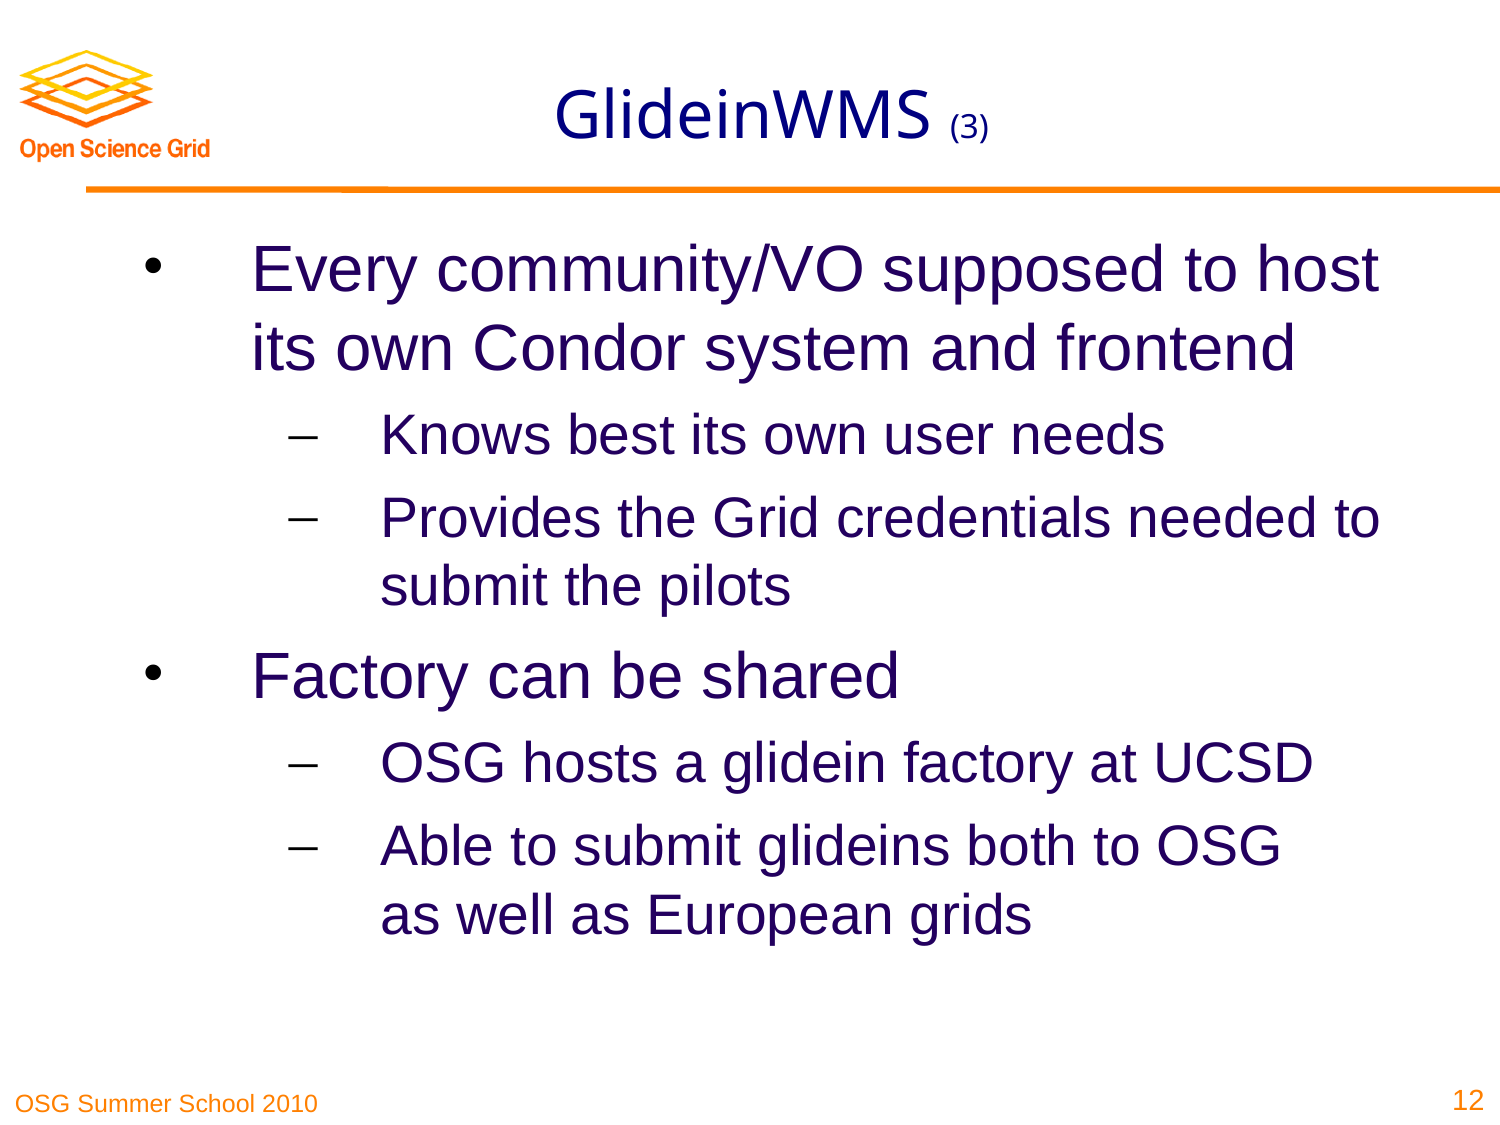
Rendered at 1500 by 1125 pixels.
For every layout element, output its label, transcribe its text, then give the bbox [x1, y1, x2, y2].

list Every community/VO supposed to host its own Condor system and frontend Knows best its own user needs Provides the Grid credentials needed to submit the pilots Factory can be shared OSG hosts a glidein factory at UCSD Able to submit glideins both to OSG as well as European grids [127, 218, 1402, 987]
picture [0, 27, 201, 179]
title GlideinWMS (3) [201, 18, 1341, 206]
